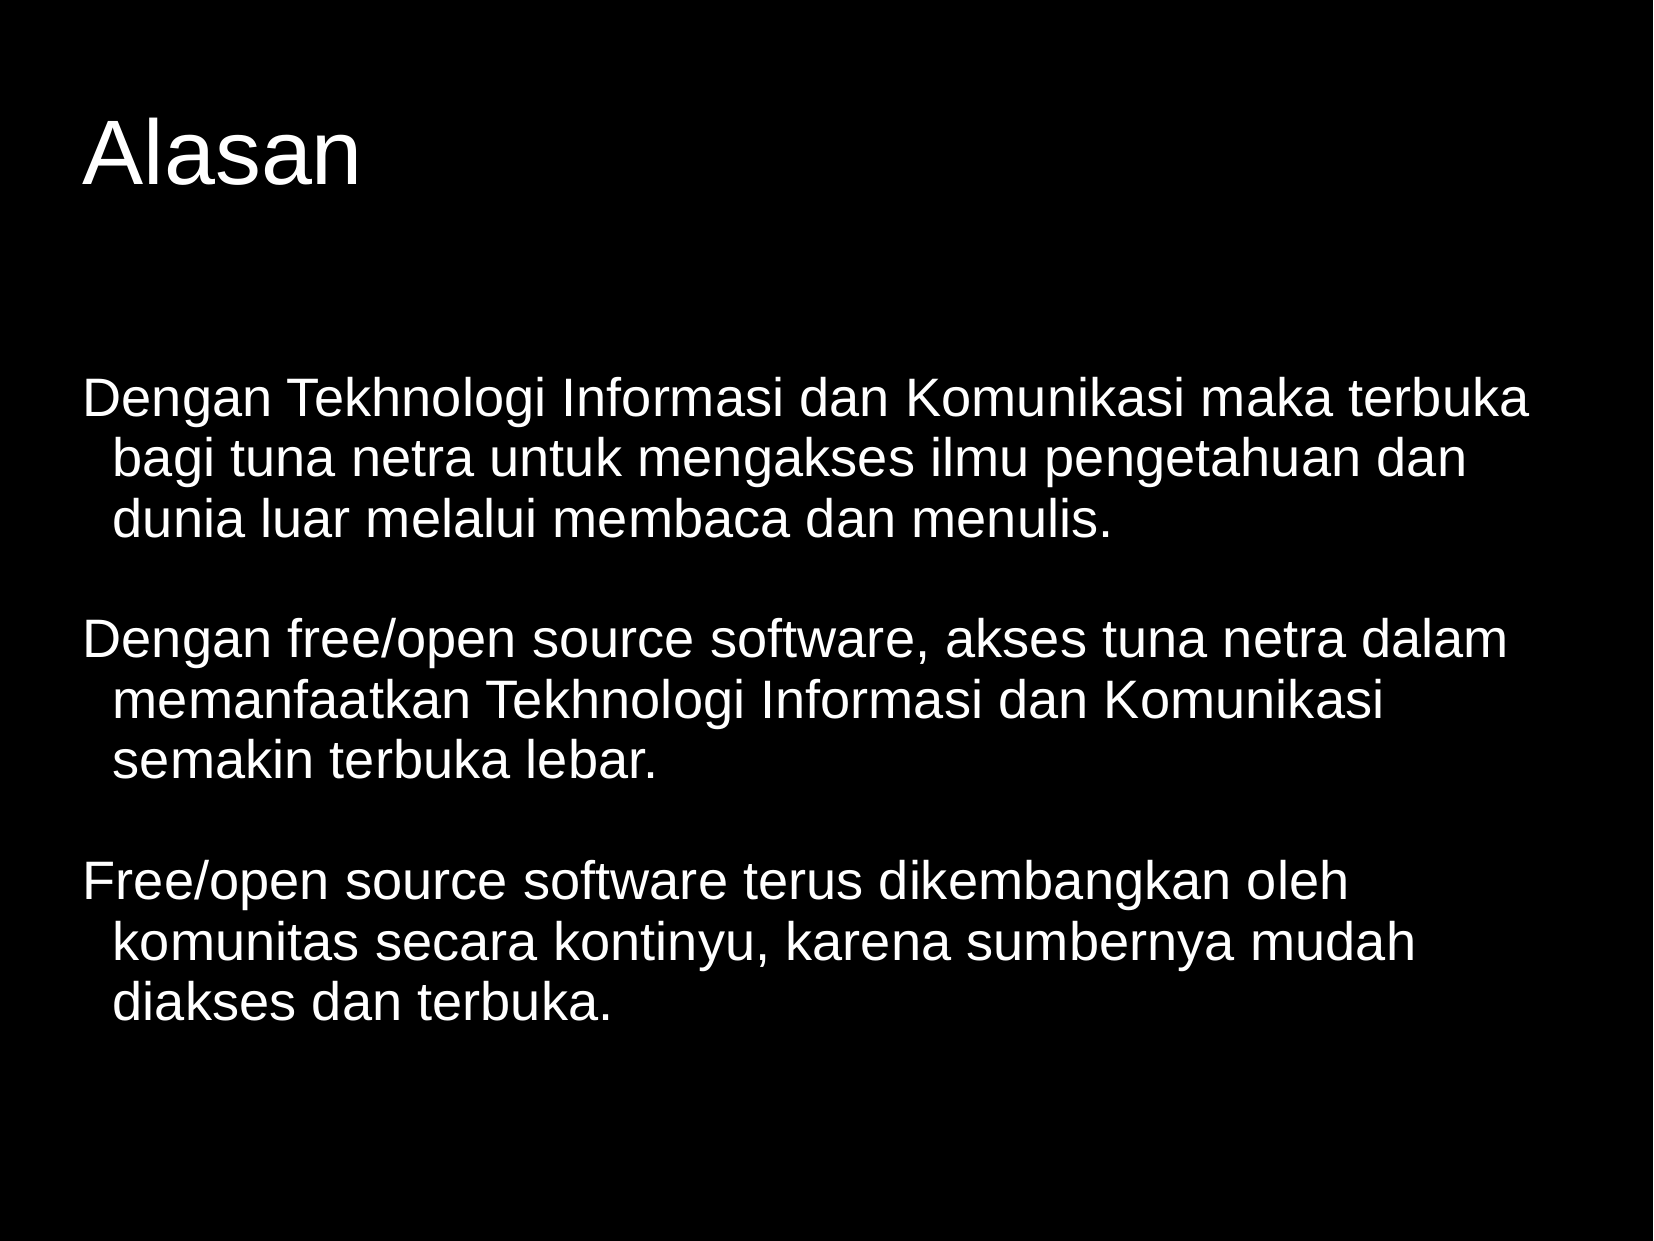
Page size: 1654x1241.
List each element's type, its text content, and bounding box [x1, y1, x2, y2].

subtitle Dengan Tekhnologi Informasi dan Komunikasi maka terbuka bagi tuna netra untuk mengakses ilmu pengetahuan dan dunia luar melalui membaca dan menulis. Dengan free/open source software, akses tuna netra dalam memanfaatkan Tekhnologi Informasi dan Komunikasi semakin terbuka lebar. Free/open source software terus dikembangkan oleh komunitas secara kontinyu, karena sumbernya mudah diakses dan terbuka. [82, 297, 1571, 1102]
title Alasan [82, 49, 1571, 257]
